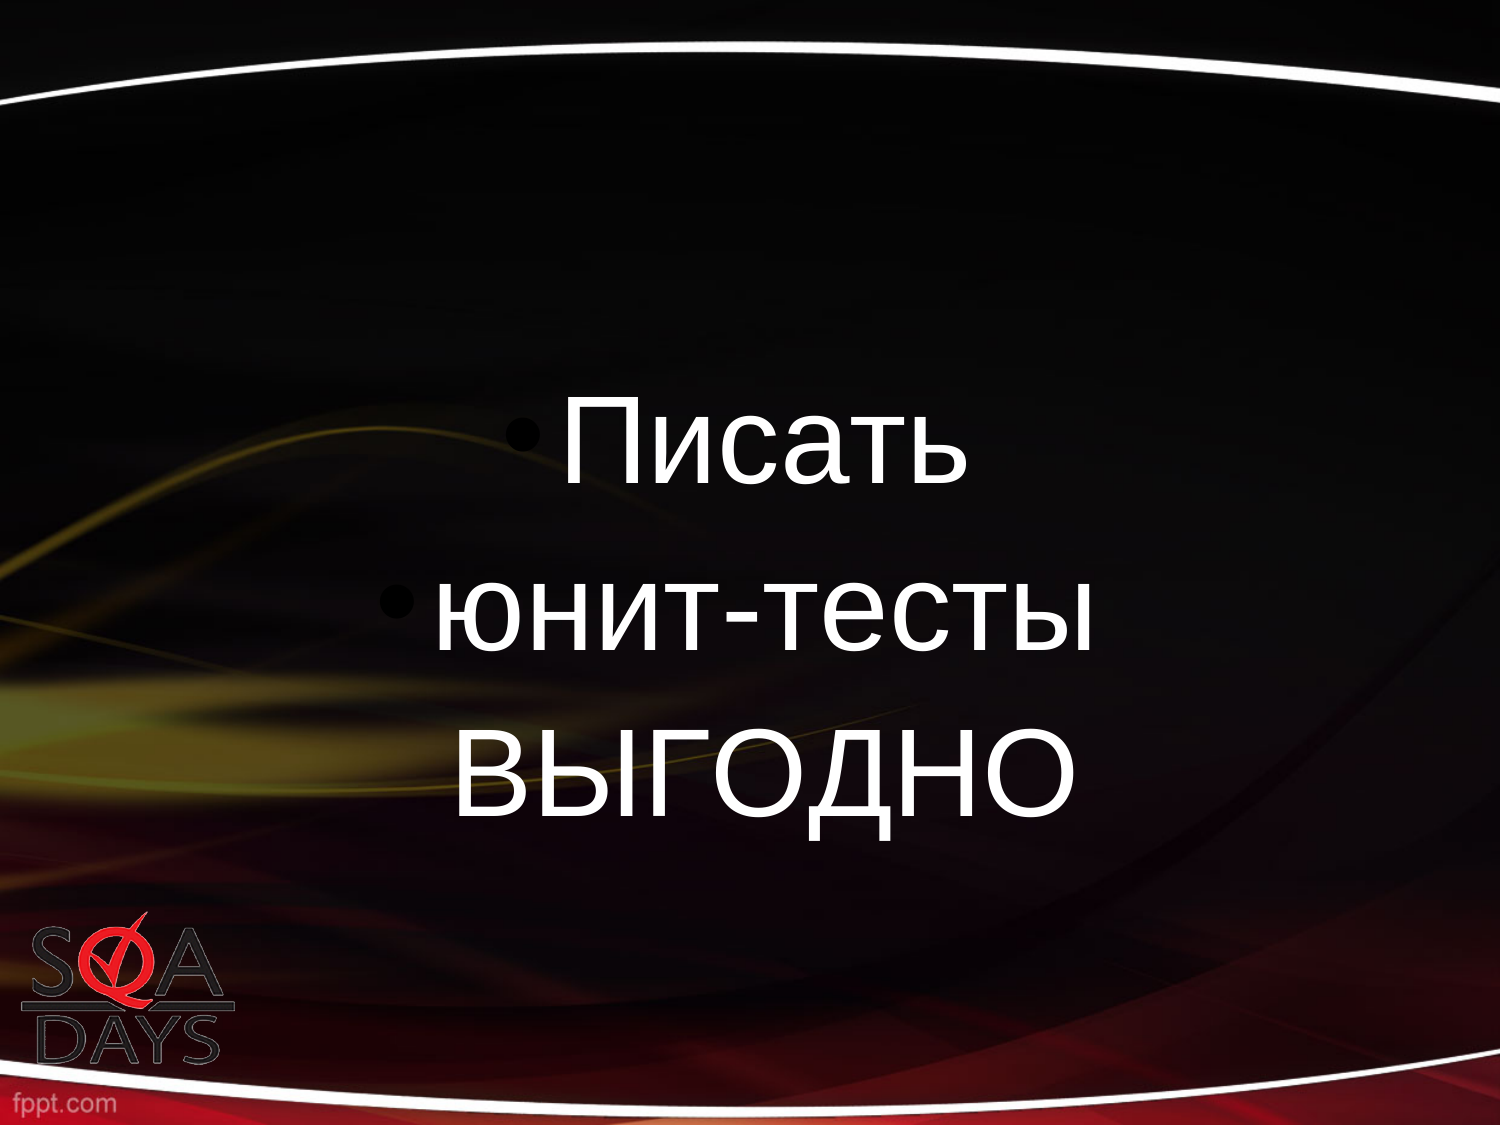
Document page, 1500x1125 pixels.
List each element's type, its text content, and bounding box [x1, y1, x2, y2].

list Писать юнит-тесты ВЫГОДНО [360, 345, 1114, 856]
picture [0, 0, 1500, 1125]
